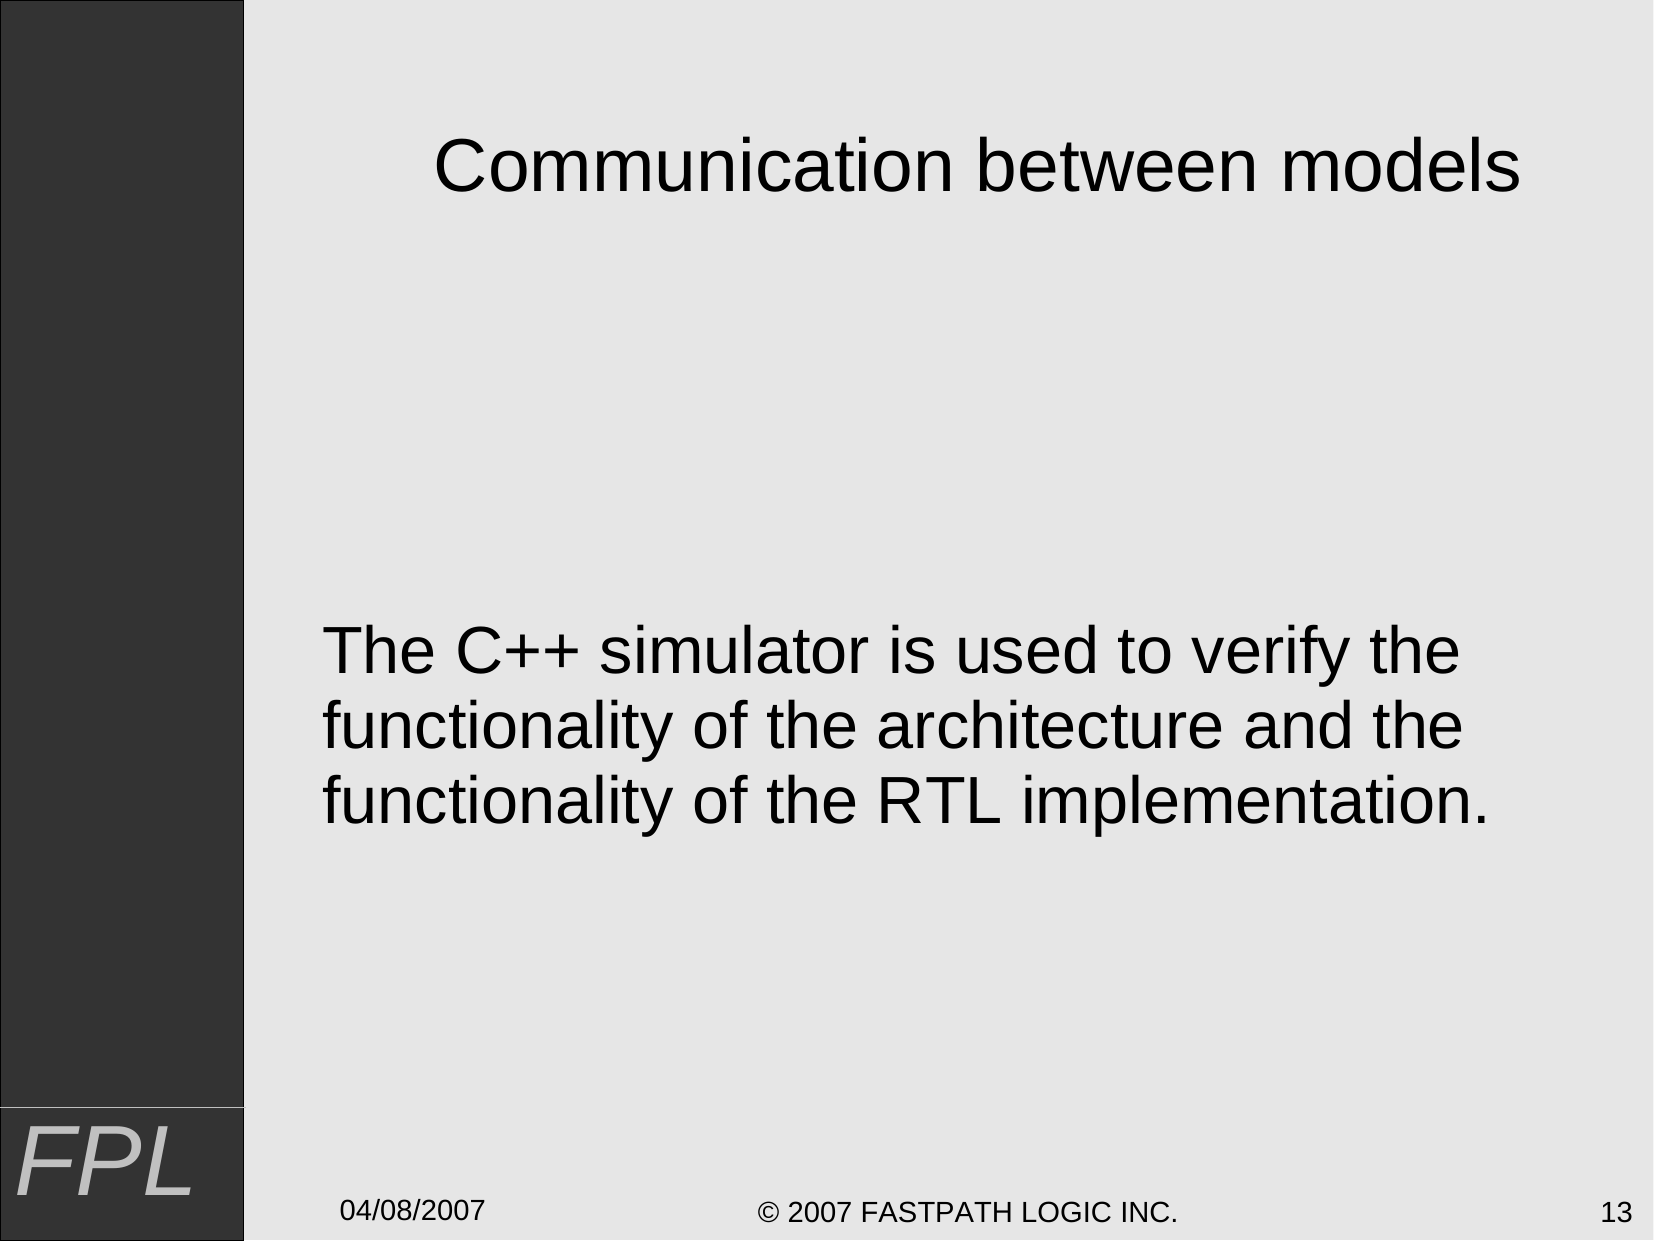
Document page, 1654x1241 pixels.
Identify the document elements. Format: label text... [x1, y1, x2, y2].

subtitle The C++ simulator is used to verify the functionality of the architecture and the functionality of the RTL implementation. [322, 272, 1635, 1179]
title Communication between models [427, 57, 1530, 272]
